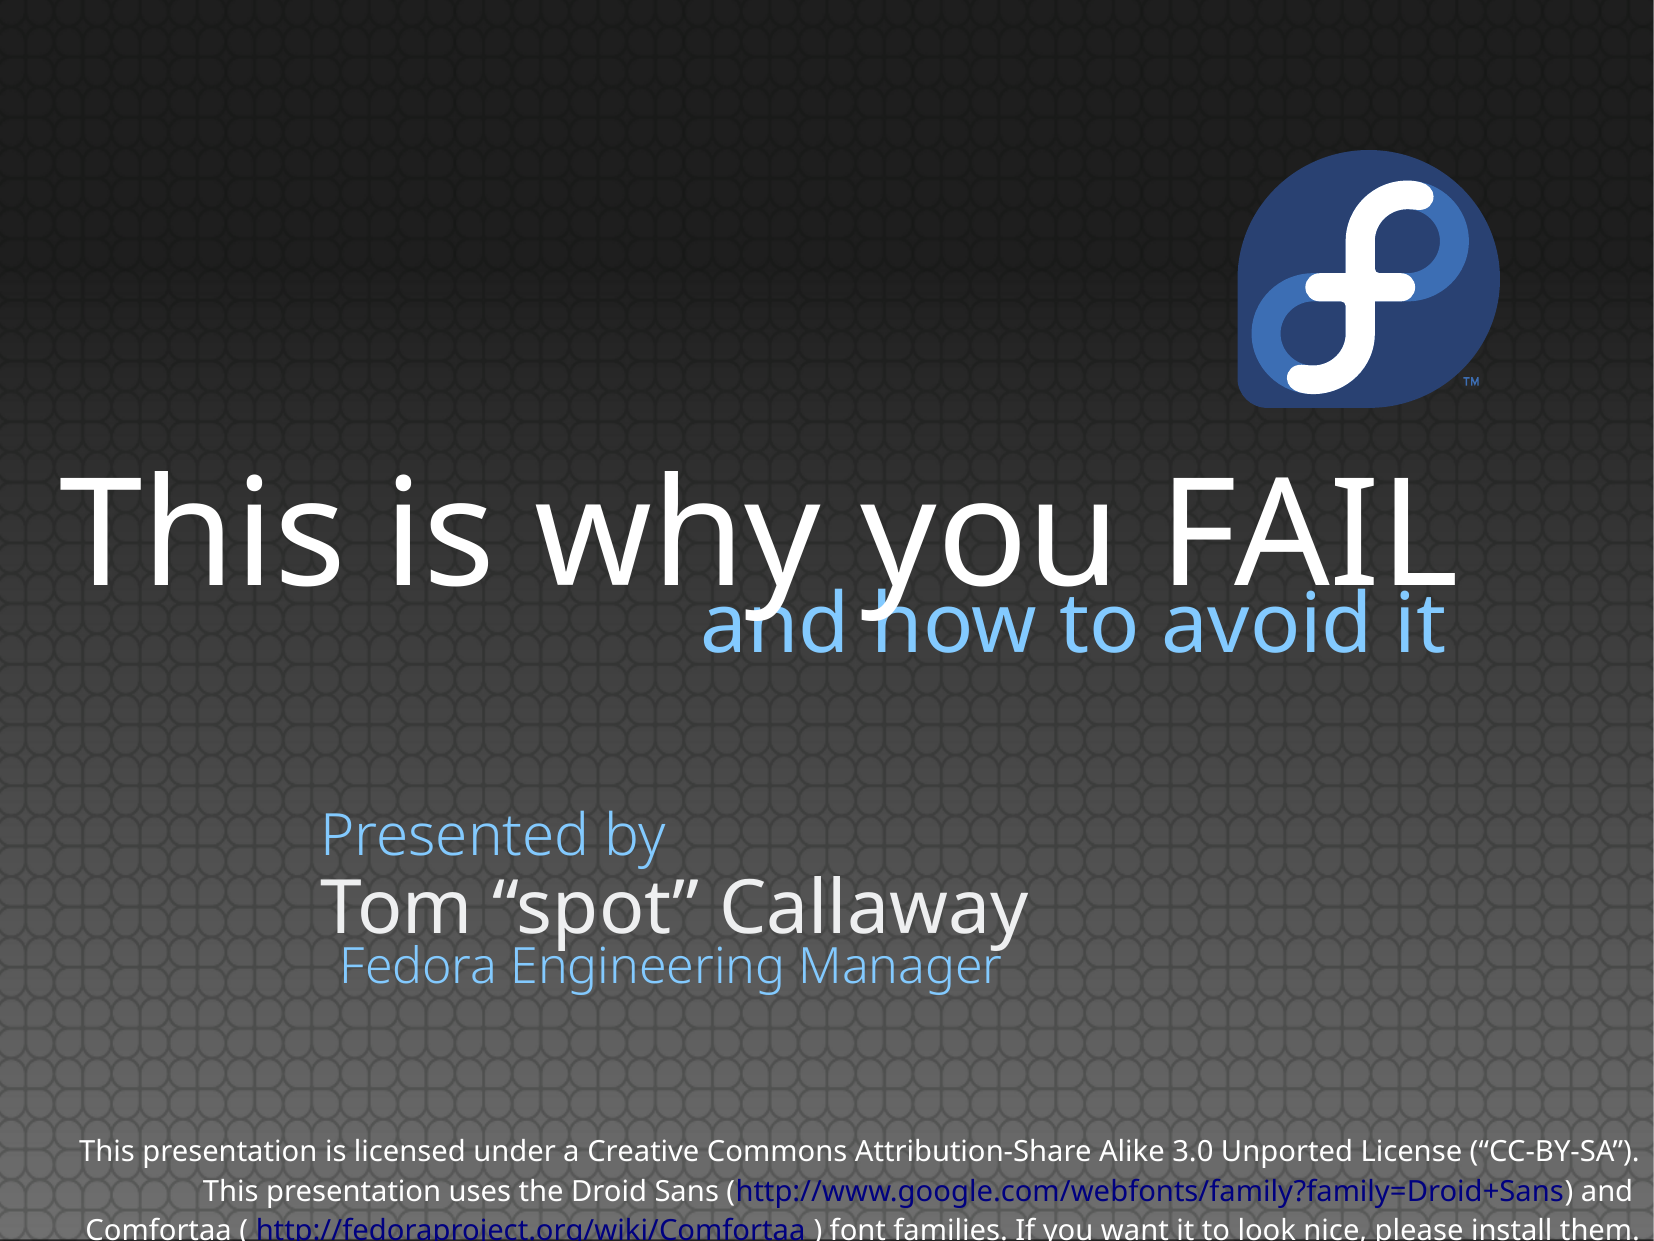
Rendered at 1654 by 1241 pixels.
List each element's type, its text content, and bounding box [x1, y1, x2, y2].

text_box Presented by [305, 785, 681, 866]
picture [90, 1222, 94, 1237]
picture [0, 0, 1654, 1241]
subtitle and how to avoid it [100, 601, 1447, 667]
text_box Fedora Engineering Manager [325, 922, 1023, 994]
text_box This presentation is licensed under a Creative Commons Attribution-Share Alike 3.0 Unported License (“CC-BY-SA”). This presentation uses the Droid Sans (http://www.google.com/webfonts/family?family=Droid+Sans) and Comfortaa ( http://fedoraproject.org/wiki/Comfortaa ) font families. If you want it to look nice, please install them. [94, 1122, 1626, 1241]
text_box This is why you FAIL [37, 417, 1475, 601]
text_box Tom “spot” Callaway [305, 846, 1057, 946]
